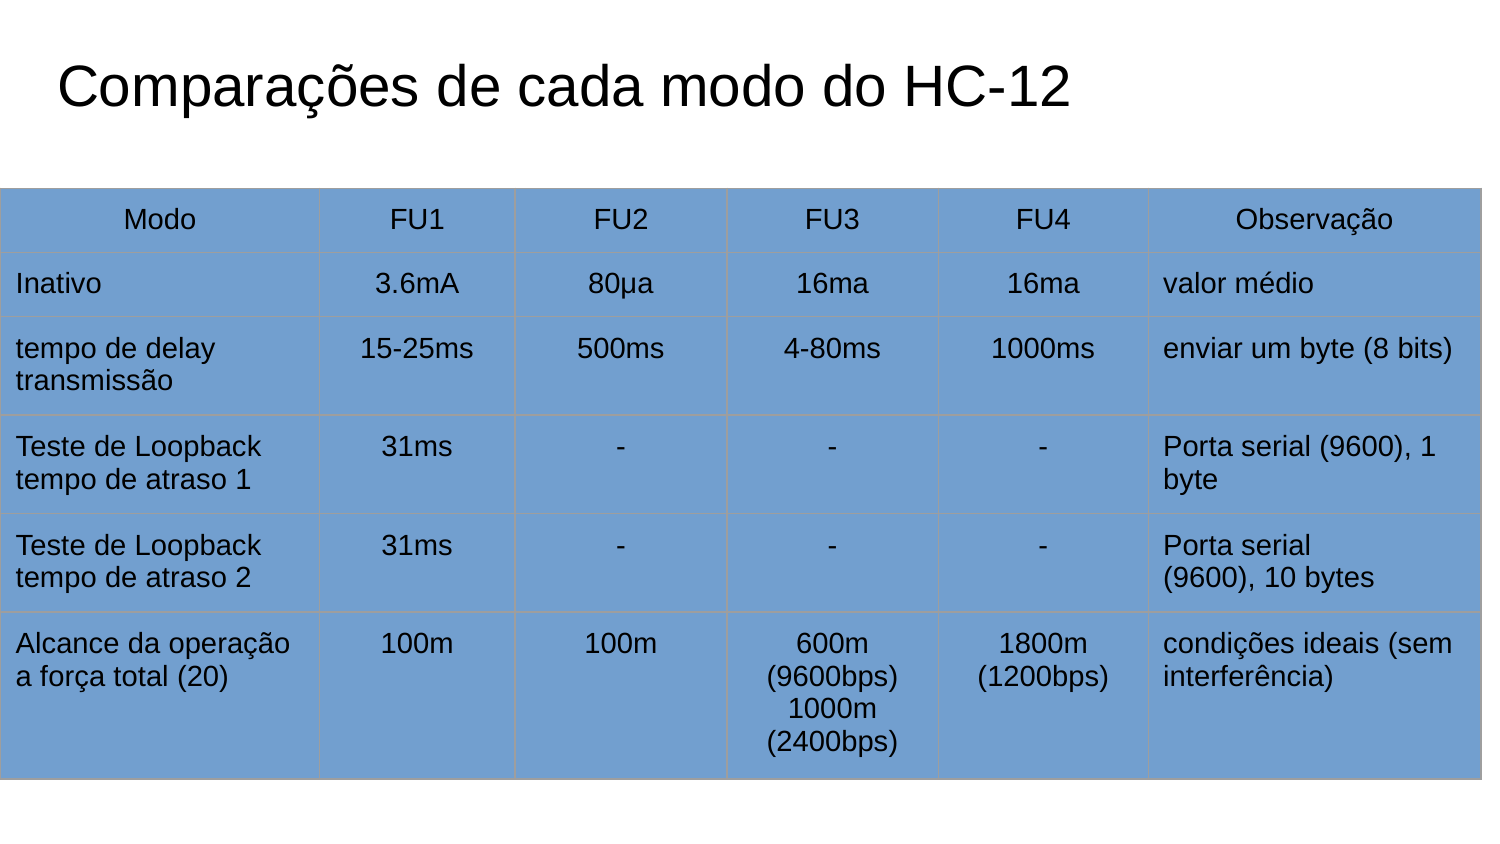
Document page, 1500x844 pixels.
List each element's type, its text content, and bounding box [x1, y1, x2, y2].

table_cell Alcance da operação a força total (20) [1, 613, 319, 778]
table_cell condições ideais (sem interferência) [1149, 613, 1480, 778]
table_cell Porta serial (9600), 10 bytes [1149, 514, 1480, 611]
table_cell 31ms [320, 514, 514, 611]
table_cell 100m [320, 613, 514, 778]
table_cell 100m [516, 613, 726, 778]
table_cell Teste de Loopback tempo de atraso 2 [1, 514, 319, 611]
title Comparações de cada modo do HC-12 [41, 32, 1440, 127]
table_cell 1000ms [939, 317, 1148, 414]
table_cell Porta serial (9600), 1 byte [1149, 416, 1480, 513]
table_cell enviar um byte (8 bits) [1149, 317, 1480, 414]
table_header FU3 [728, 189, 938, 252]
table_cell - [728, 514, 938, 611]
table_header FU1 [320, 189, 514, 252]
table_cell 4-80ms [728, 317, 938, 414]
table_cell 1800m (1200bps) [939, 613, 1148, 778]
table_cell - [516, 514, 726, 611]
table_cell 80μa [516, 253, 726, 316]
table_cell 16ma [728, 253, 938, 316]
table_header FU4 [939, 189, 1148, 252]
table_cell valor médio [1149, 253, 1480, 316]
table_cell - [728, 416, 938, 513]
table_header Modo [1, 189, 319, 252]
table_cell Inativo [1, 253, 319, 316]
table_cell 500ms [516, 317, 726, 414]
table_header Observação [1149, 189, 1480, 252]
table_cell Teste de Loopback tempo de atraso 1 [1, 416, 319, 513]
table_cell - [939, 514, 1148, 611]
table_header FU2 [516, 189, 726, 252]
table_cell 15-25ms [320, 317, 514, 414]
table_cell 31ms [320, 416, 514, 513]
table_cell - [939, 416, 1148, 513]
table_cell 16ma [939, 253, 1148, 316]
table_cell 600m (9600bps) 1000m (2400bps) [728, 613, 938, 778]
table_cell 3.6mA [320, 253, 514, 316]
table_cell tempo de delay transmissão [1, 317, 319, 414]
table_cell - [516, 416, 726, 513]
